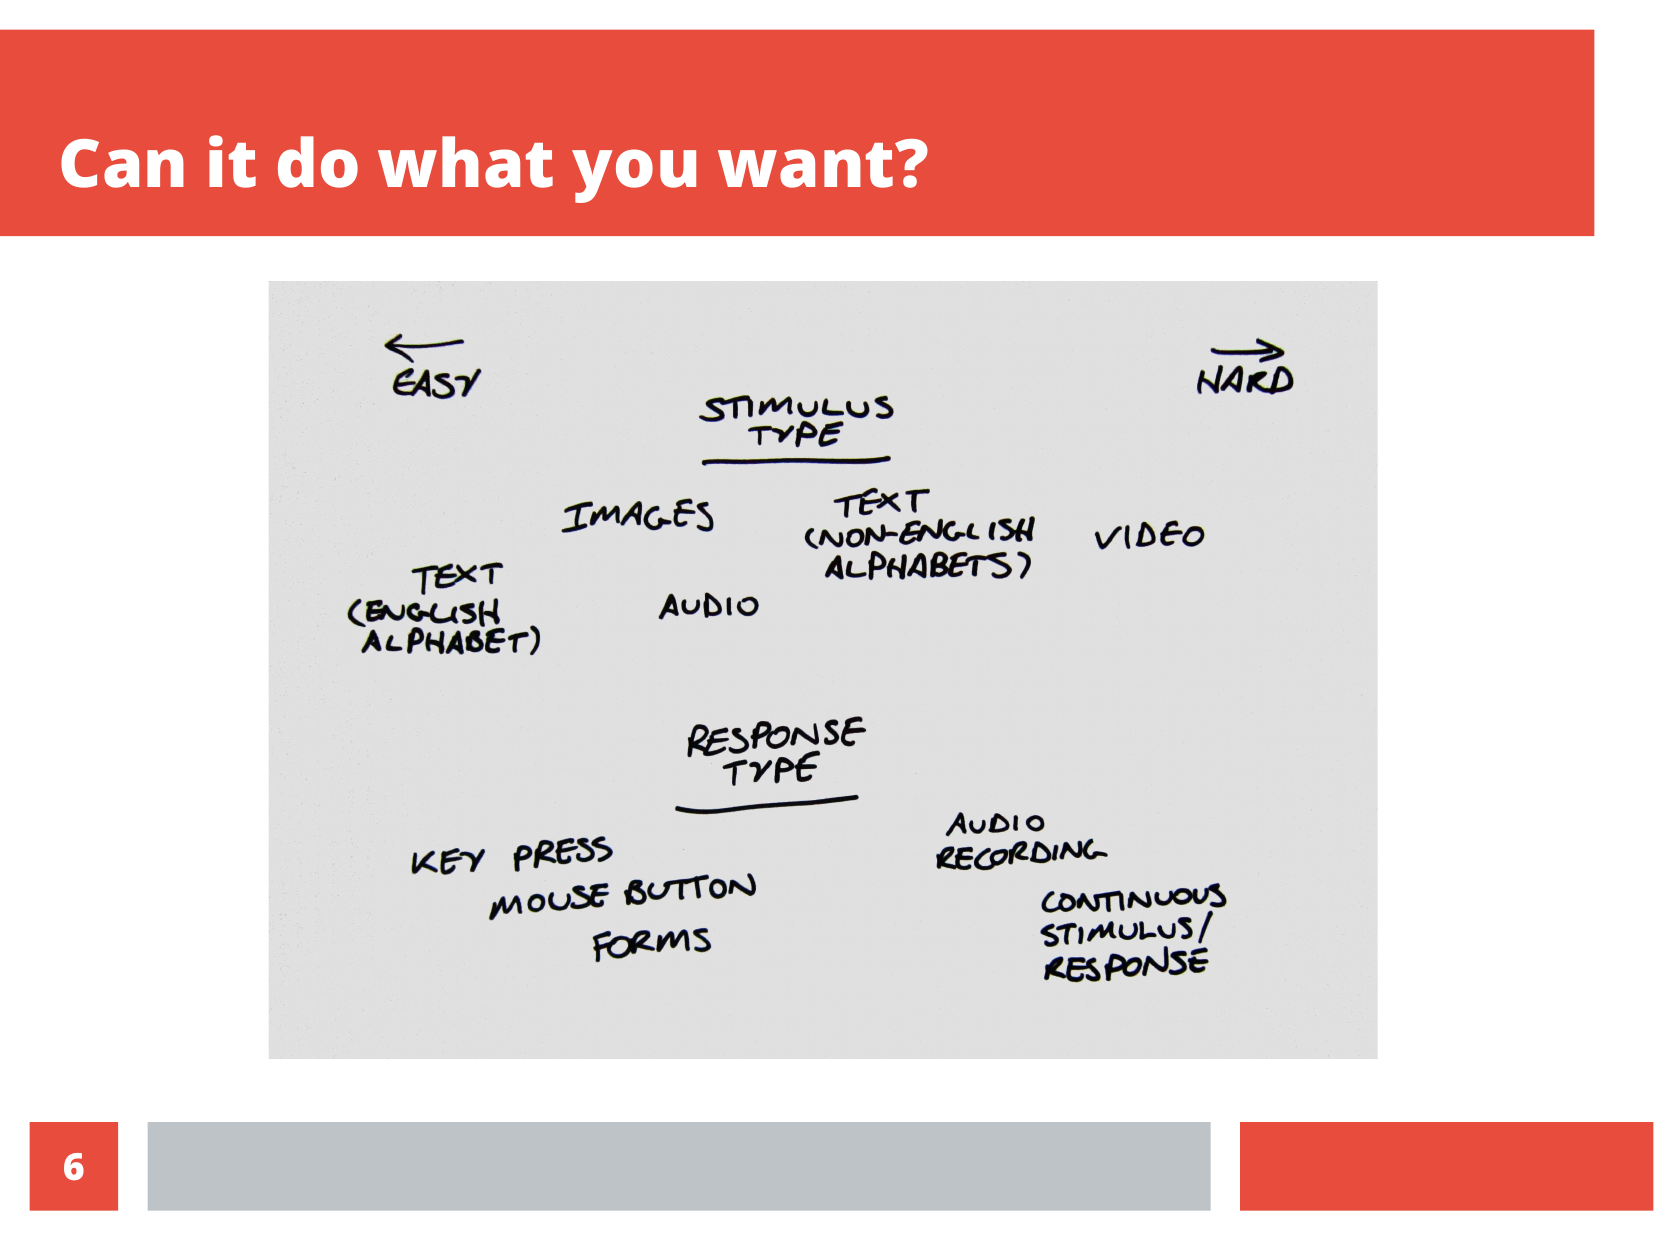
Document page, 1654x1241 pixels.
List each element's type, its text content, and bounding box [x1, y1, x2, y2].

picture [268, 281, 1378, 1059]
title Can it do what you want? [59, 59, 1595, 207]
